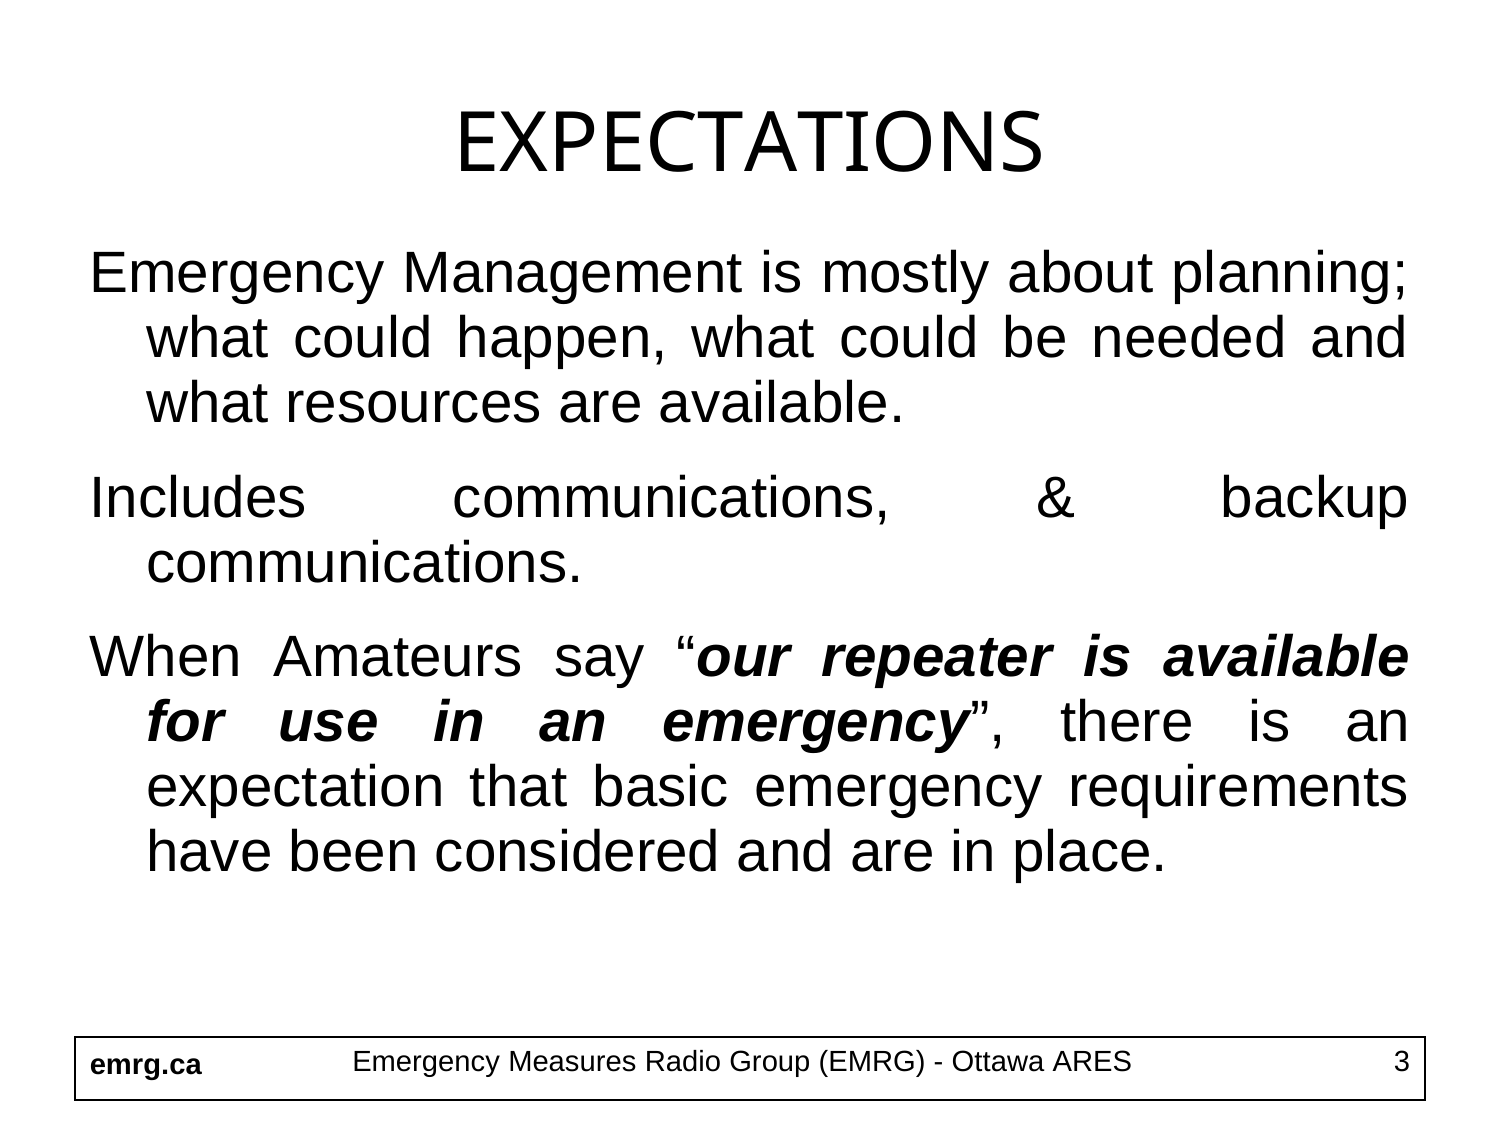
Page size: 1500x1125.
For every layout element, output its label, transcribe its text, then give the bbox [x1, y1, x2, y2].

list Emergency Management is mostly about planning; what could happen, what could be needed and what resources are available. Includes communications, & backup communications. When Amateurs say “our repeater is available for use in an emergency”, there is an expectation that basic emergency requirements have been considered and are in place. [75, 232, 1426, 976]
title EXPECTATIONS [75, 45, 1426, 232]
